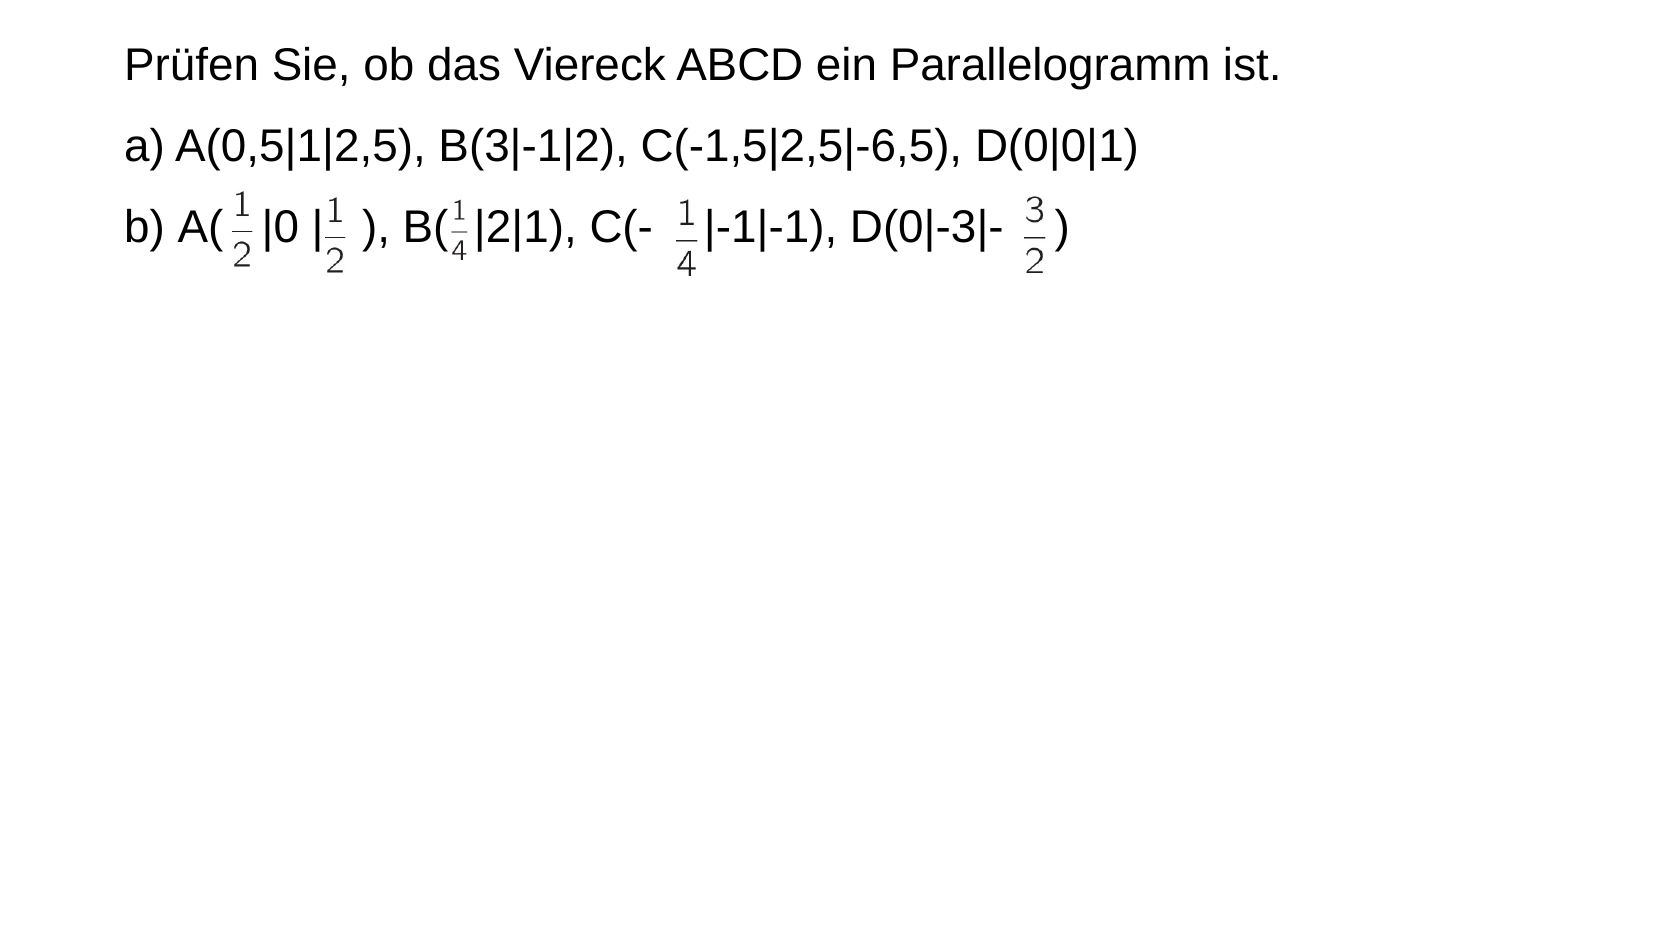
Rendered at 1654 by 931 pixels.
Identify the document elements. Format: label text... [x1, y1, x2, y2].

picture [321, 195, 346, 275]
picture [672, 197, 698, 279]
picture [1020, 194, 1046, 276]
list Prüfen Sie, ob das Viereck ABCD ein Parallelogramm ist. a) A(0,5|1|2,5), B(3|-1|2), C(-1,5|2,5|-6,5), D(0|0|1) b) A( |0 | ), B( |2|1), C(- |-1|-1), D(0|-3|- ) [53, 39, 1542, 579]
picture [228, 189, 253, 269]
picture [448, 198, 468, 262]
